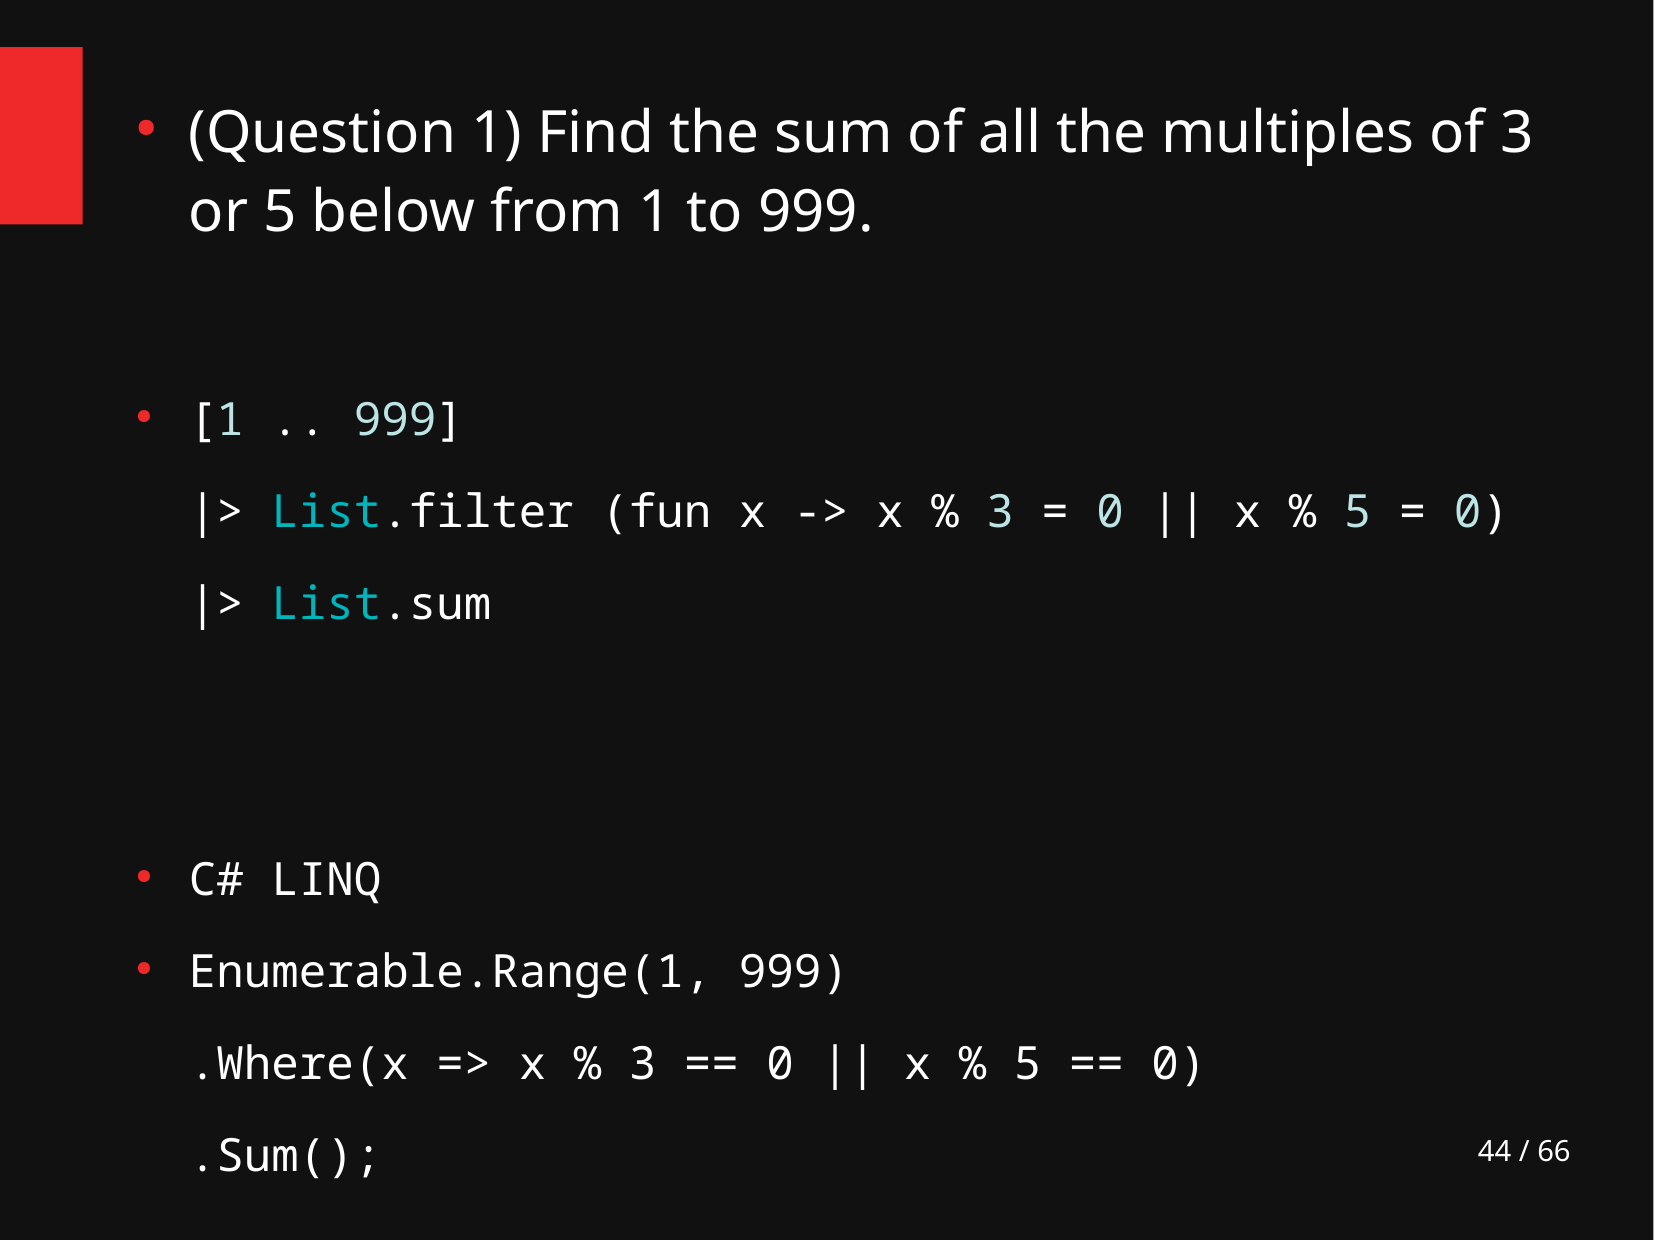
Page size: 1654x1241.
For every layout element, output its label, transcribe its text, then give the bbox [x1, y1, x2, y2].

list (Question 1) Find the sum of all the multiples of 3 or 5 below from 1 to 999. [1 .. 999] |> List.filter (fun x -> x % 3 = 0 || x % 5 = 0) |> List.sum C# LINQ Enumerable.Range(1, 999) .Where(x => x % 3 == 0 || x % 5 == 0) .Sum(); [118, 90, 1536, 1074]
